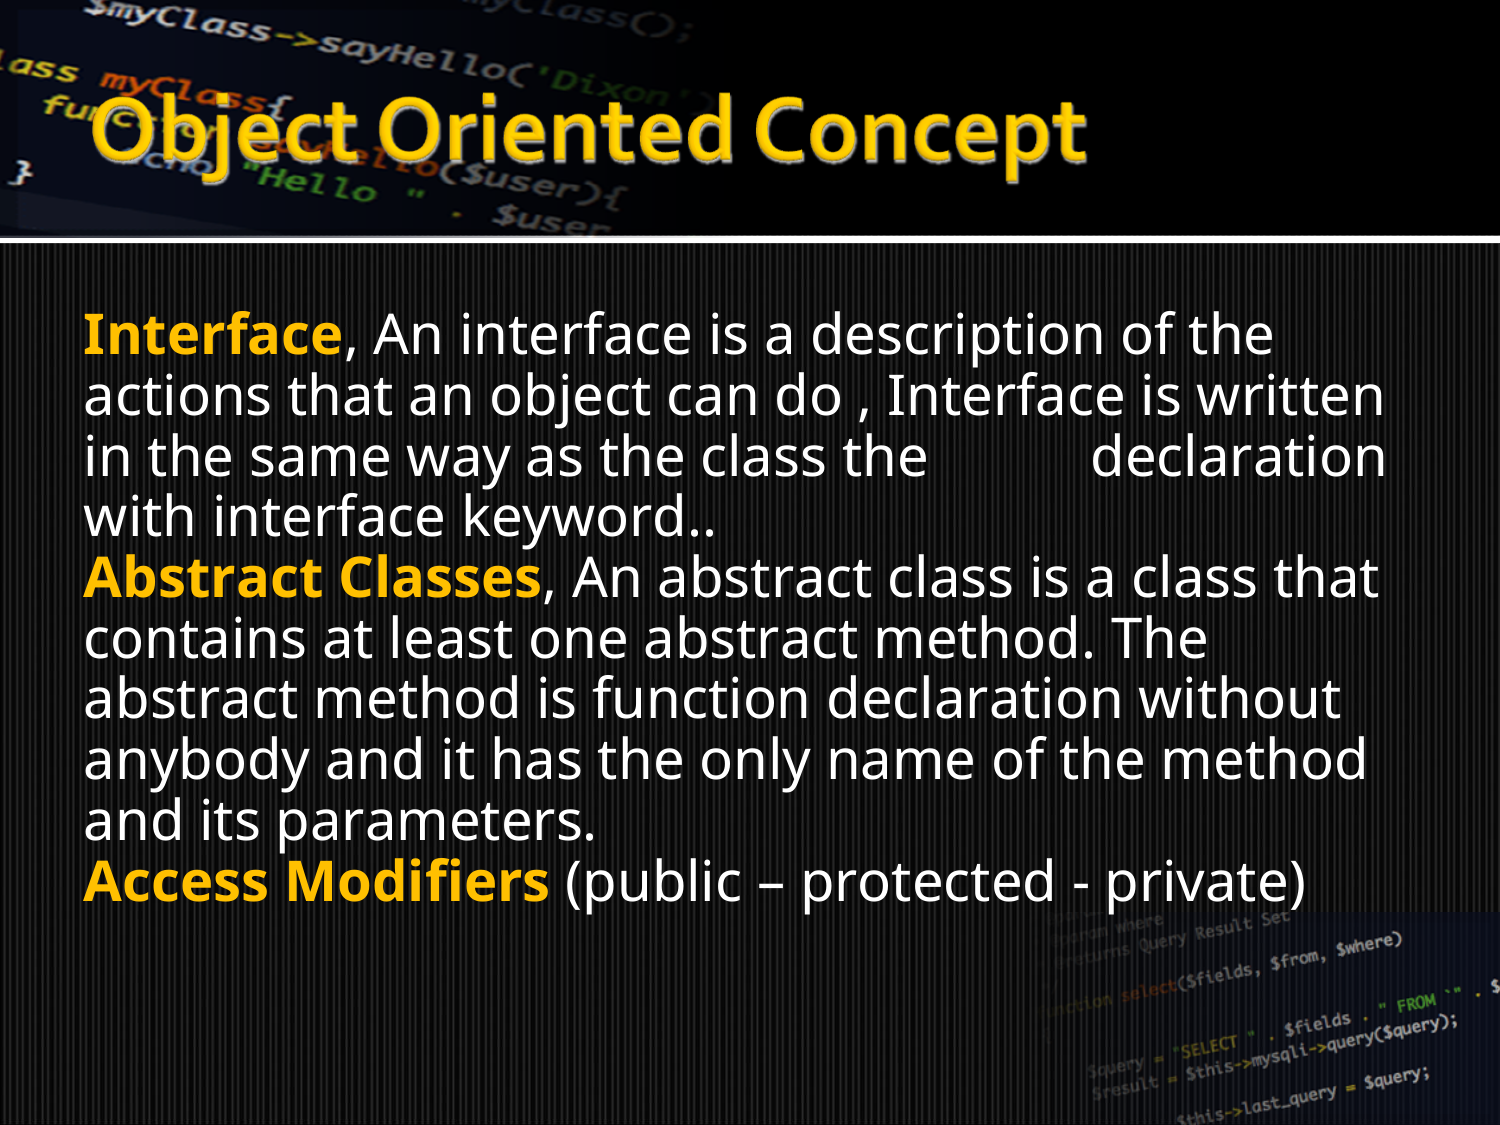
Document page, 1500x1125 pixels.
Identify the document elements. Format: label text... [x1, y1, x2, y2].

picture [0, 0, 1427, 238]
picture [0, 243, 1500, 1125]
list Interface, An interface is a description of the actions that an object can do , Interface is written in the same way as the class the declaration with interface keyword.. Abstract Classes, An abstract class is a class that contains at least one abstract method. The abstract method is function declaration without anybody and it has the only name of the method and its parameters. Access Modifiers (public – protected - private) [75, 291, 1426, 1051]
